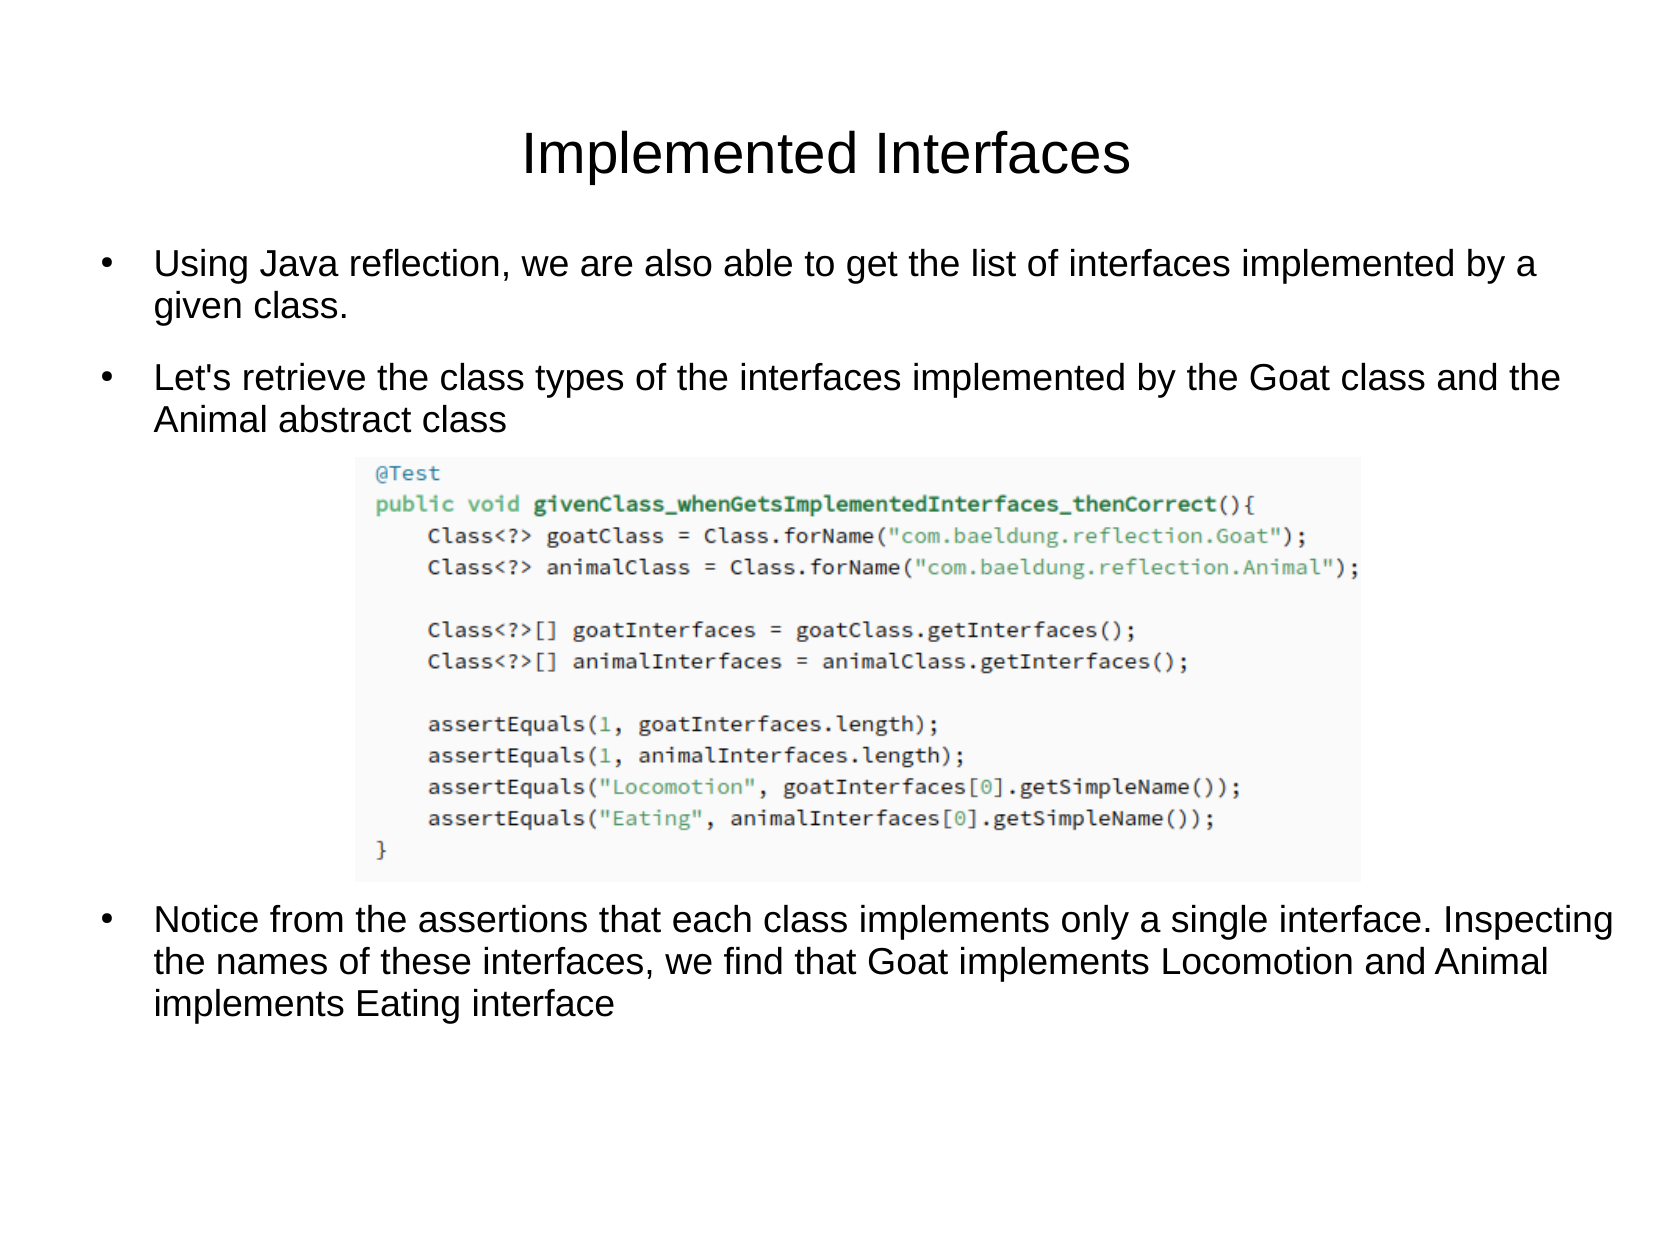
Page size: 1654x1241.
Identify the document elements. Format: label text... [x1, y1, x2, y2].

title Implemented Interfaces [82, 49, 1571, 242]
list Using Java reflection, we are also able to get the list of interfaces implemented by a given class. Let's retrieve the class types of the interfaces implemented by the Goat class and the Animal abstract class Notice from the assertions that each class implements only a single interface. Inspecting the names of these interfaces, we find that Goat implements Locomotion and Animal implements Eating interface [82, 242, 1619, 1165]
picture [355, 457, 1361, 882]
